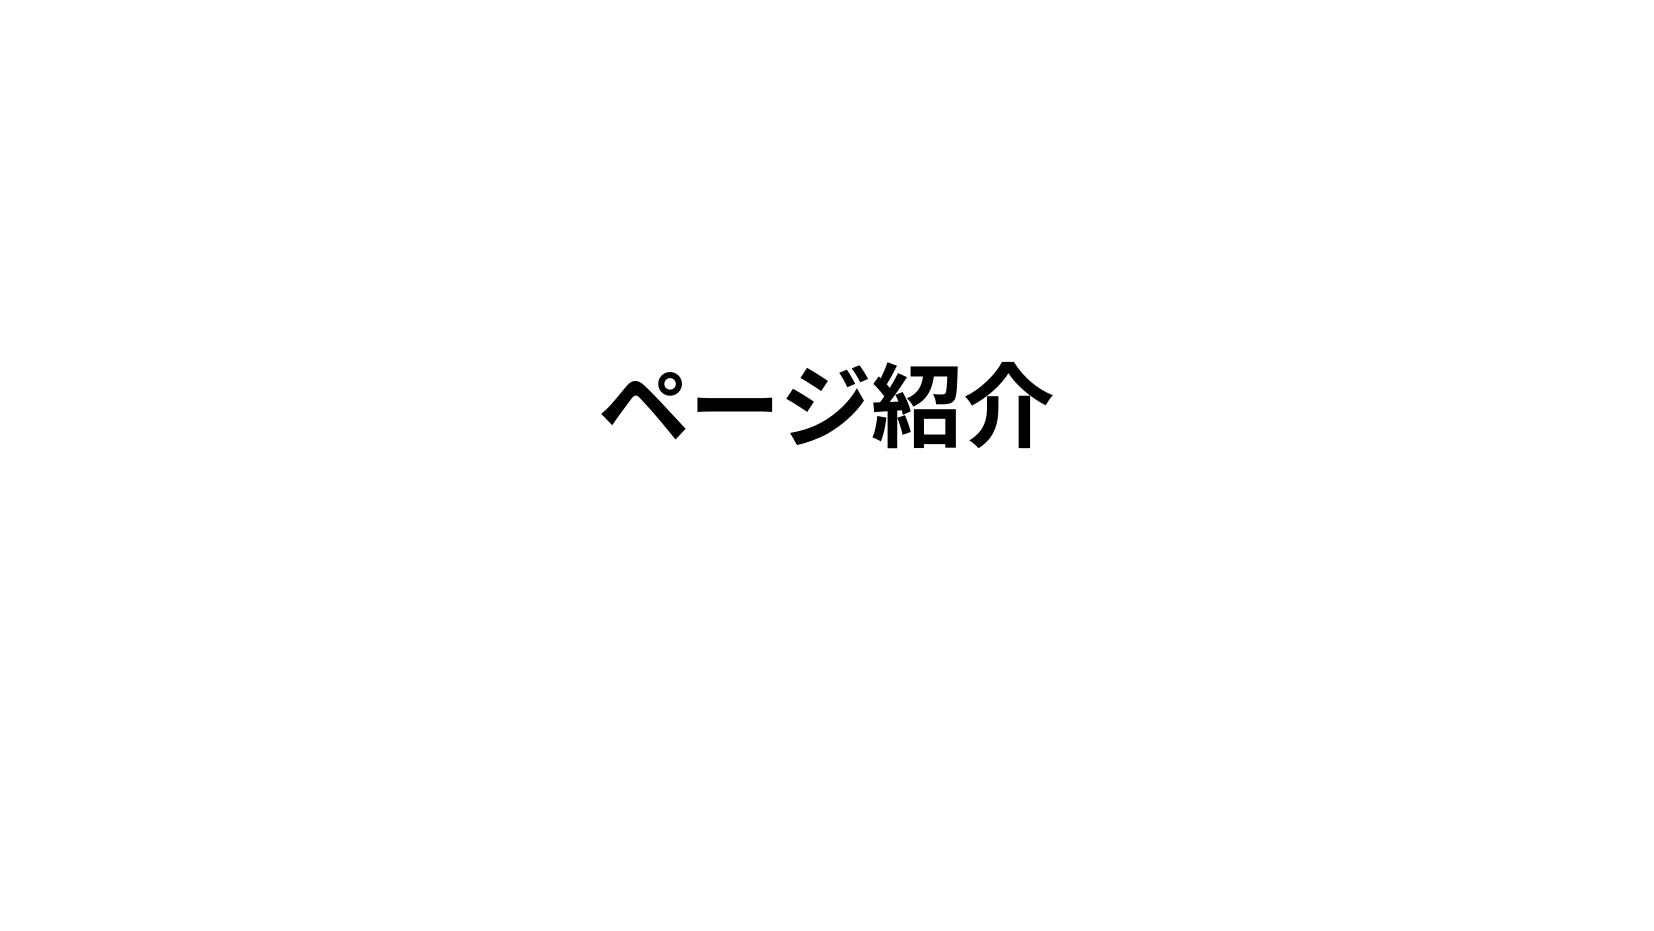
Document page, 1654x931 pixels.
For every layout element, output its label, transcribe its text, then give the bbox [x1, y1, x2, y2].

title ページ紹介 [82, 323, 1571, 479]
